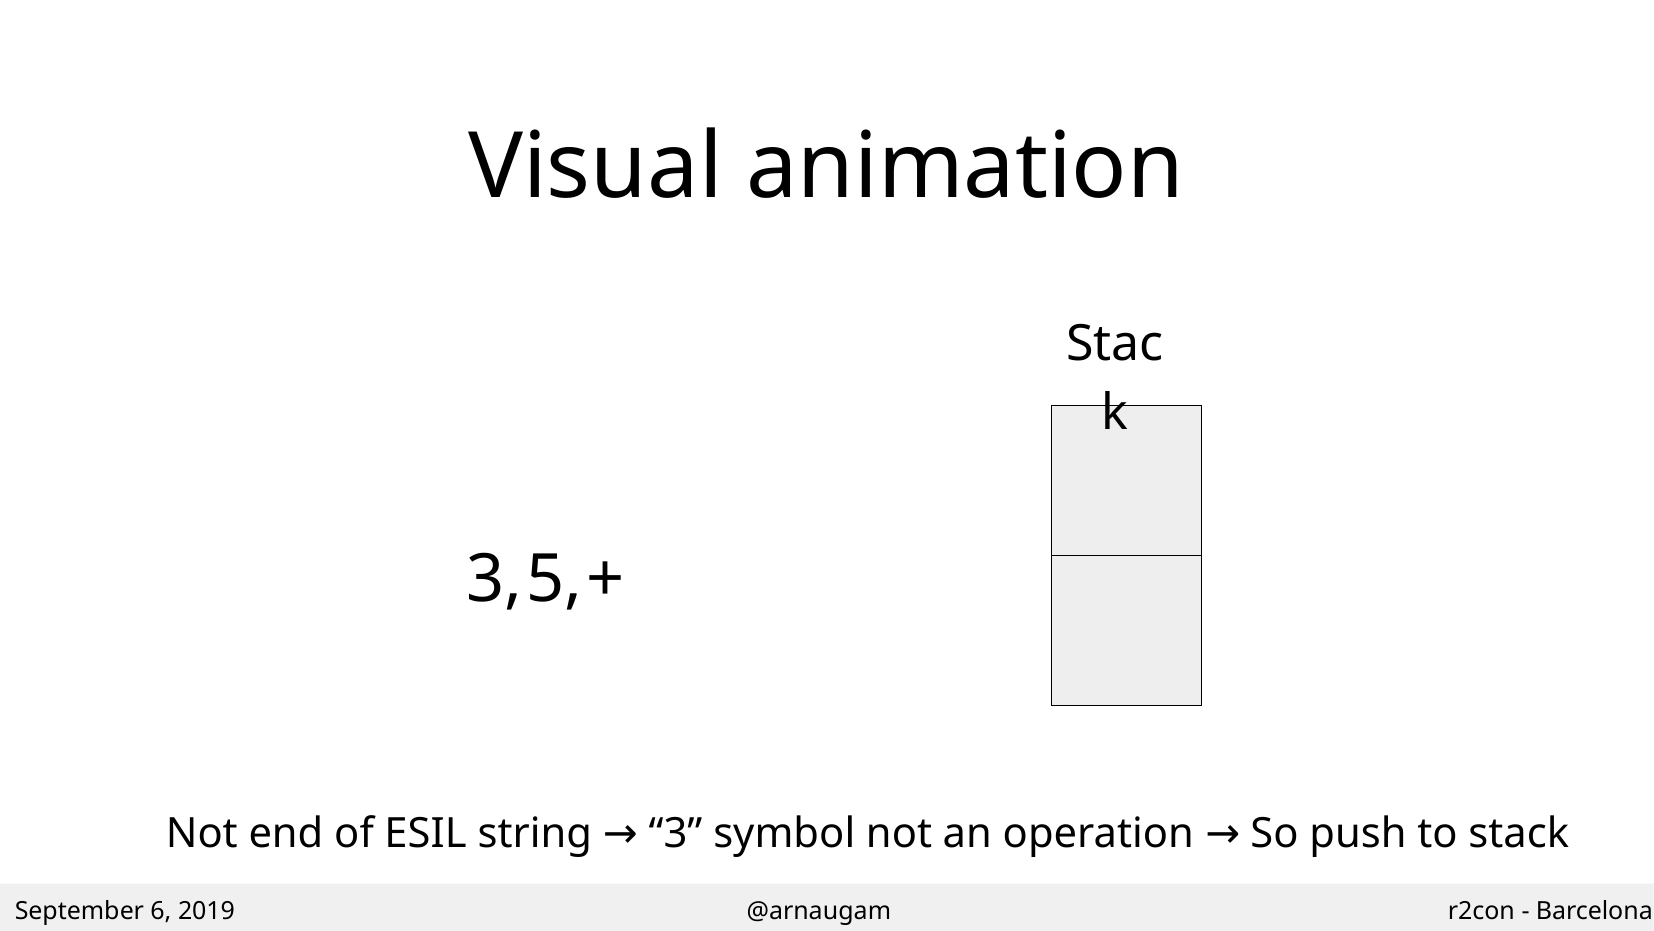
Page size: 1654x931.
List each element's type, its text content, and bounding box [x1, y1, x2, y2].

text_box 5, [511, 522, 571, 618]
text_box Not end of ESIL string → “3” symbol not an operation → So push to stack [151, 795, 1501, 852]
text_box 3, [451, 522, 511, 618]
text_box Stack [1051, 300, 1202, 375]
text_box [1051, 405, 1202, 706]
text_box [1109, 405, 1118, 415]
title Visual animation [82, 84, 1571, 240]
text_box + [571, 522, 662, 618]
